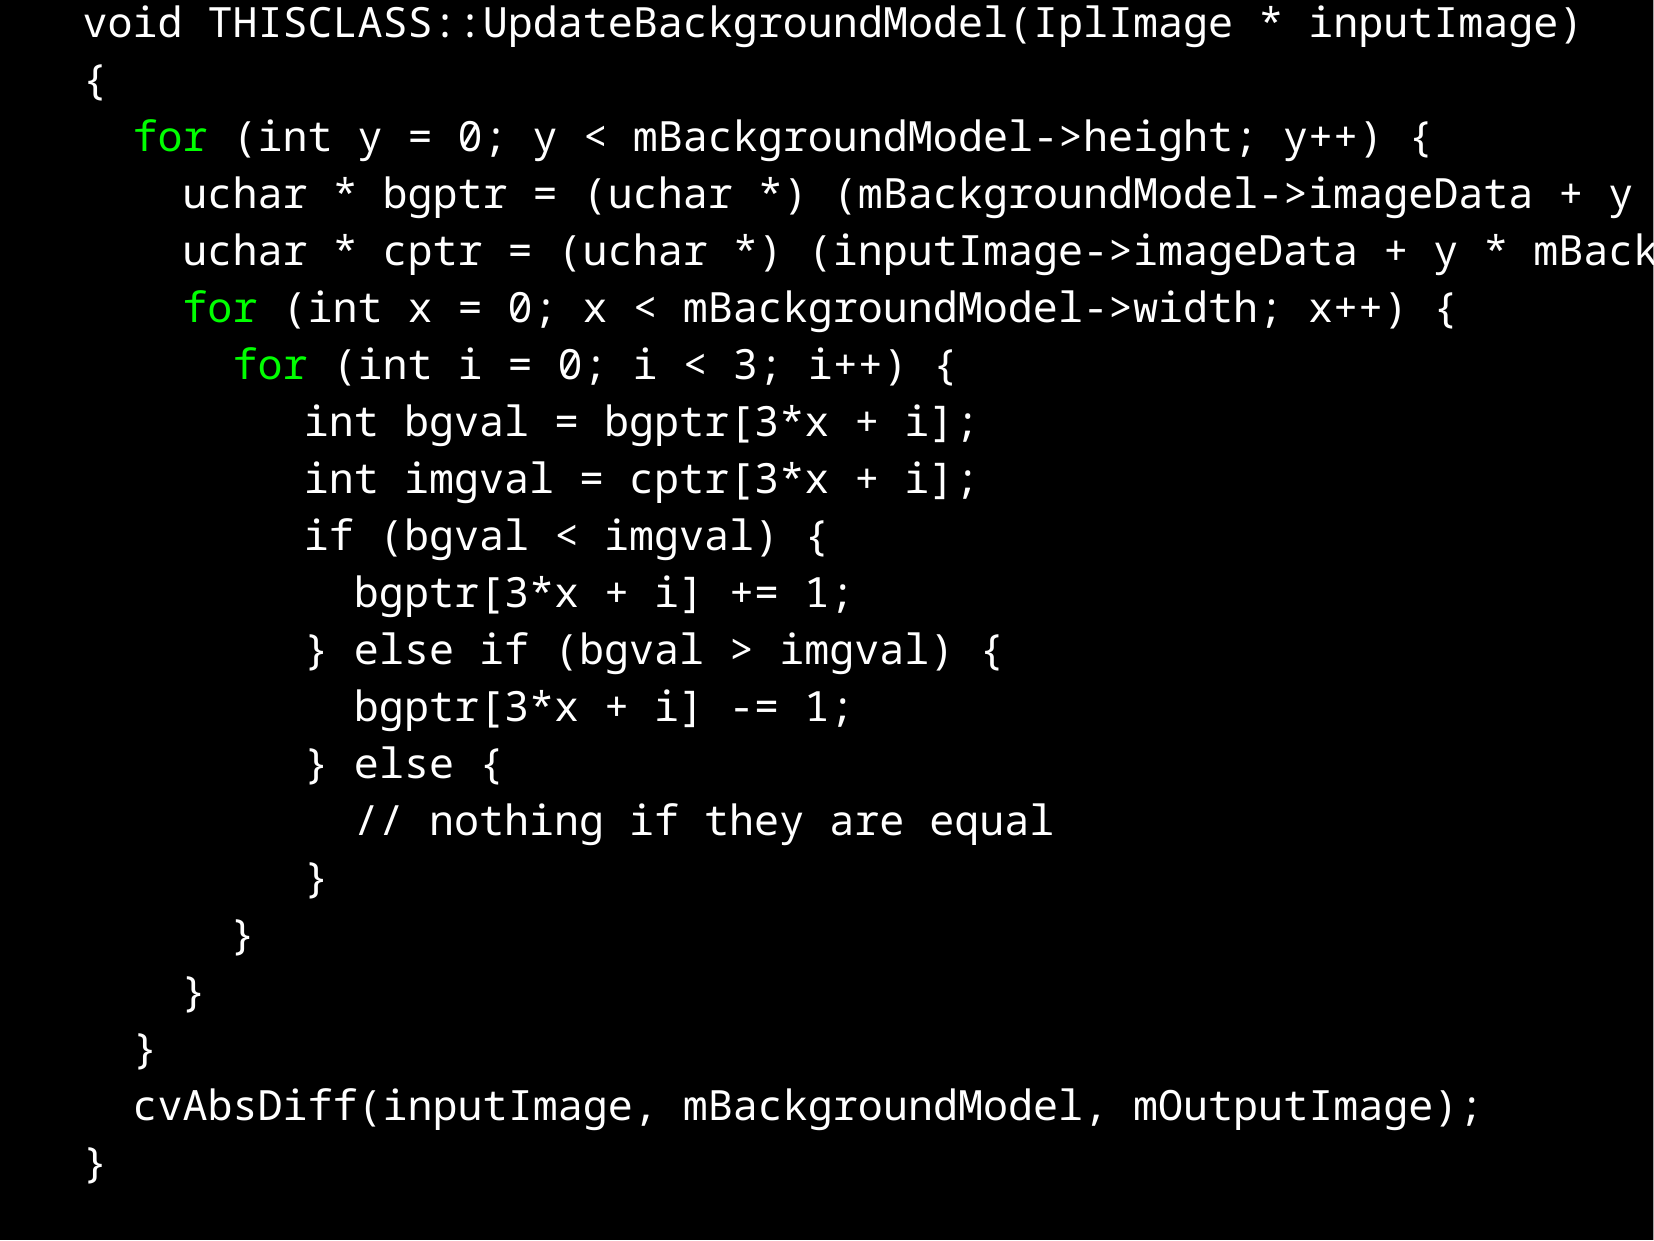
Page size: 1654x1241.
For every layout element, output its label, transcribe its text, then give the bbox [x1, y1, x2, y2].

subtitle void THISCLASS::UpdateBackgroundModel(IplImage * inputImage) { for (int y = 0; y < mBackgroundModel->height; y++) { uchar * bgptr = (uchar *) (mBackgroundModel->imageData + y * mBackgroundModel->widthStep); uchar * cptr = (uchar *) (inputImage->imageData + y * mBackgroundModel->widthStep); for (int x = 0; x < mBackgroundModel->width; x++) { for (int i = 0; i < 3; i++) { int bgval = bgptr[3*x + i]; int imgval = cptr[3*x + i]; if (bgval < imgval) { bgptr[3*x + i] += 1; } else if (bgval > imgval) { bgptr[3*x + i] -= 1; } else { // nothing if they are equal } } } } cvAbsDiff(inputImage, mBackgroundModel, mOutputImage); } [82, 85, 1654, 1154]
